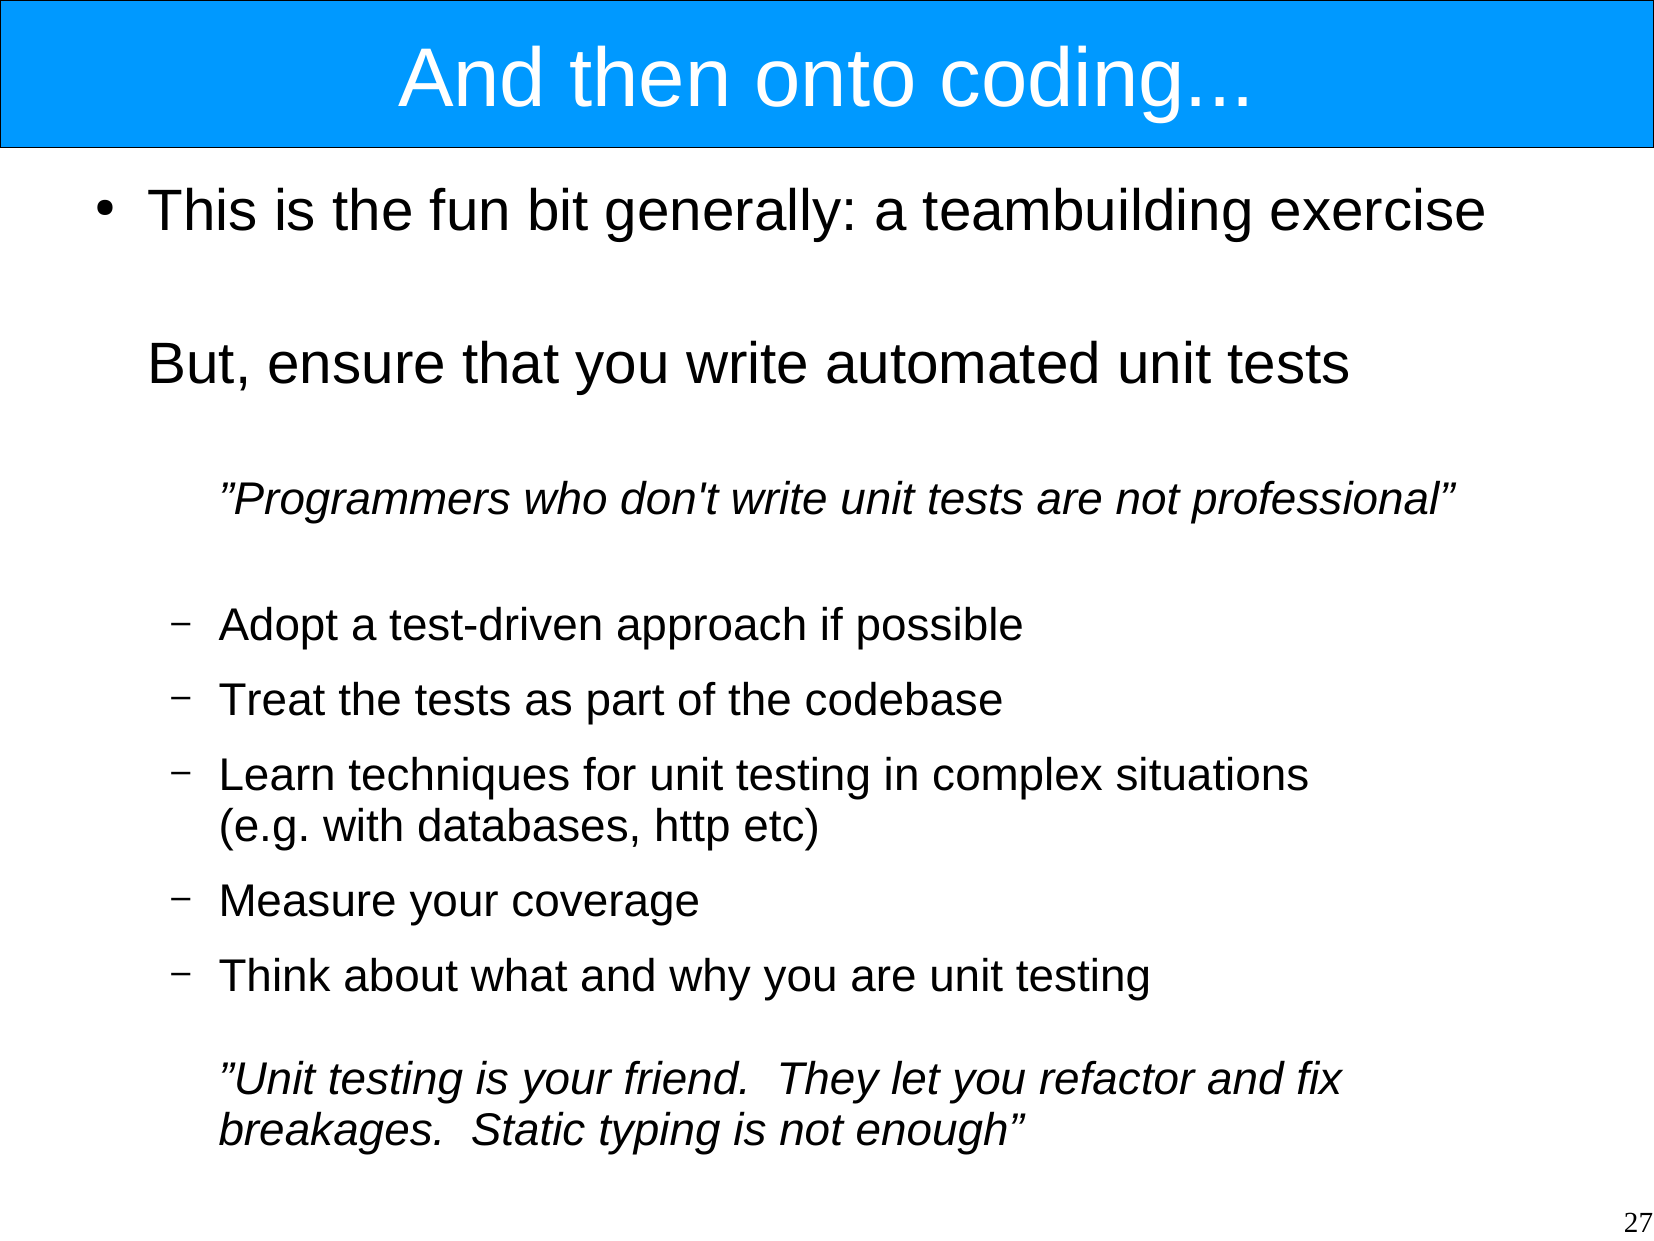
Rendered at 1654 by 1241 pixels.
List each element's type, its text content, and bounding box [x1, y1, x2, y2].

title And then onto coding... [82, 21, 1571, 135]
list This is the fun bit generally: a teambuilding exercise But, ensure that you write automated unit tests ”Programmers who don't write unit tests are not professional” Adopt a test-driven approach if possible Treat the tests as part of the codebase Learn techniques for unit testing in complex situations (e.g. with databases, http etc) Measure your coverage Think about what and why you are unit testing ”Unit testing is your friend. They let you refactor and fix breakages. Static typing is not enough” [76, 177, 1565, 1196]
